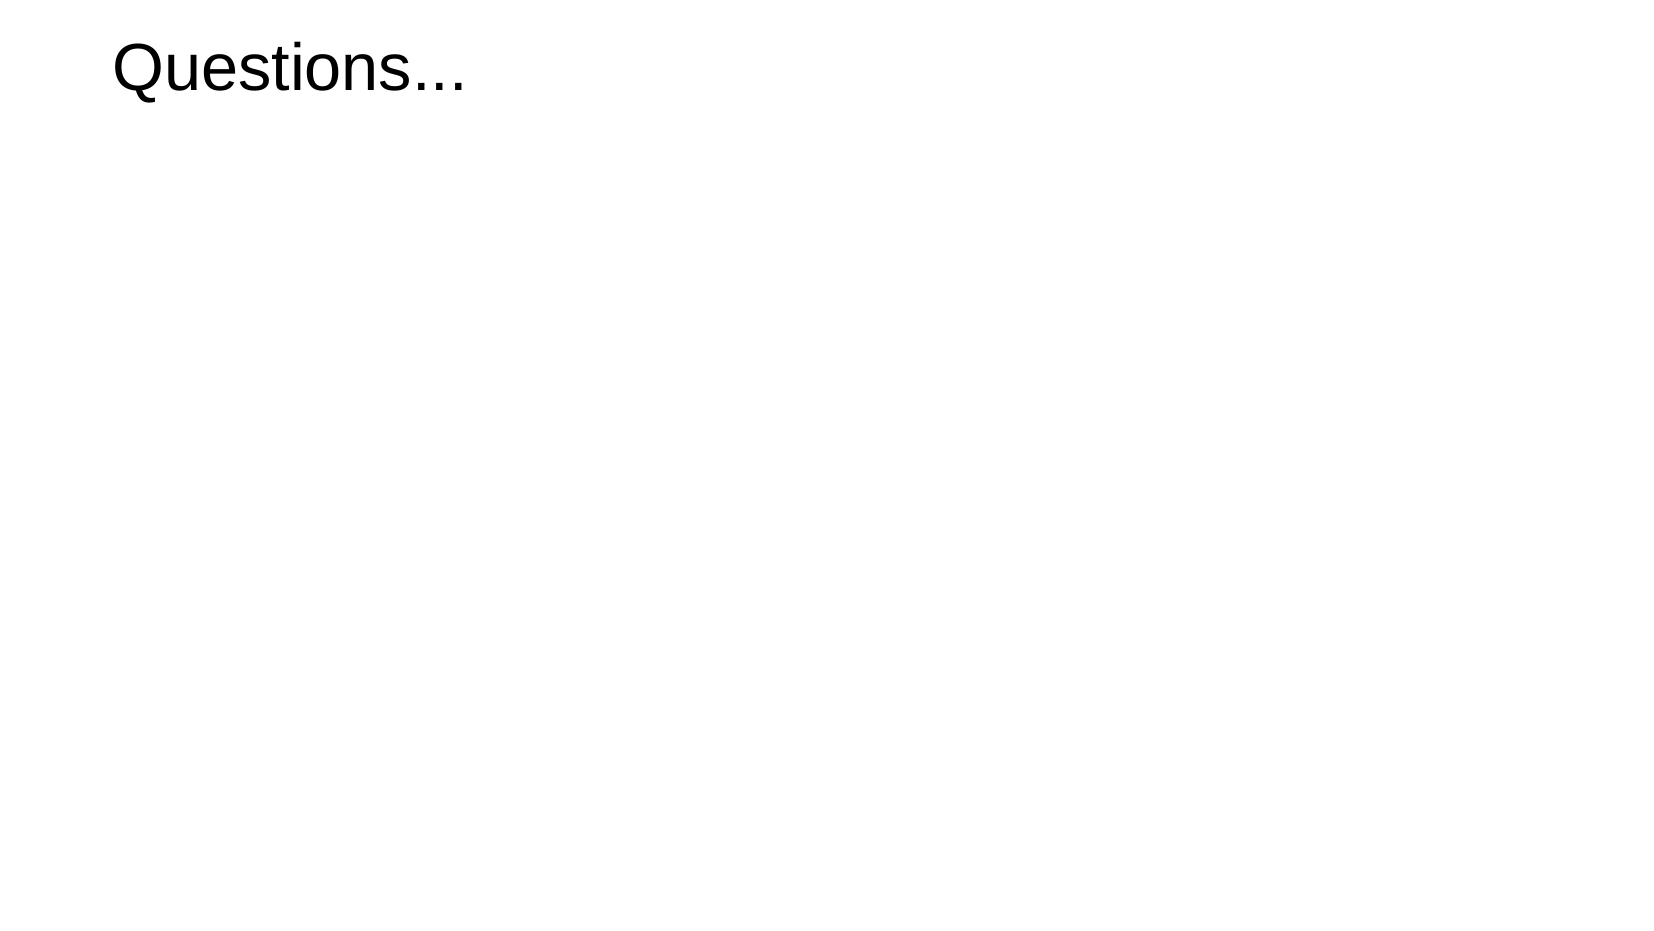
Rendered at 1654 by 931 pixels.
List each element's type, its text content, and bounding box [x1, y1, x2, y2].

title Questions... [76, 29, 1565, 105]
